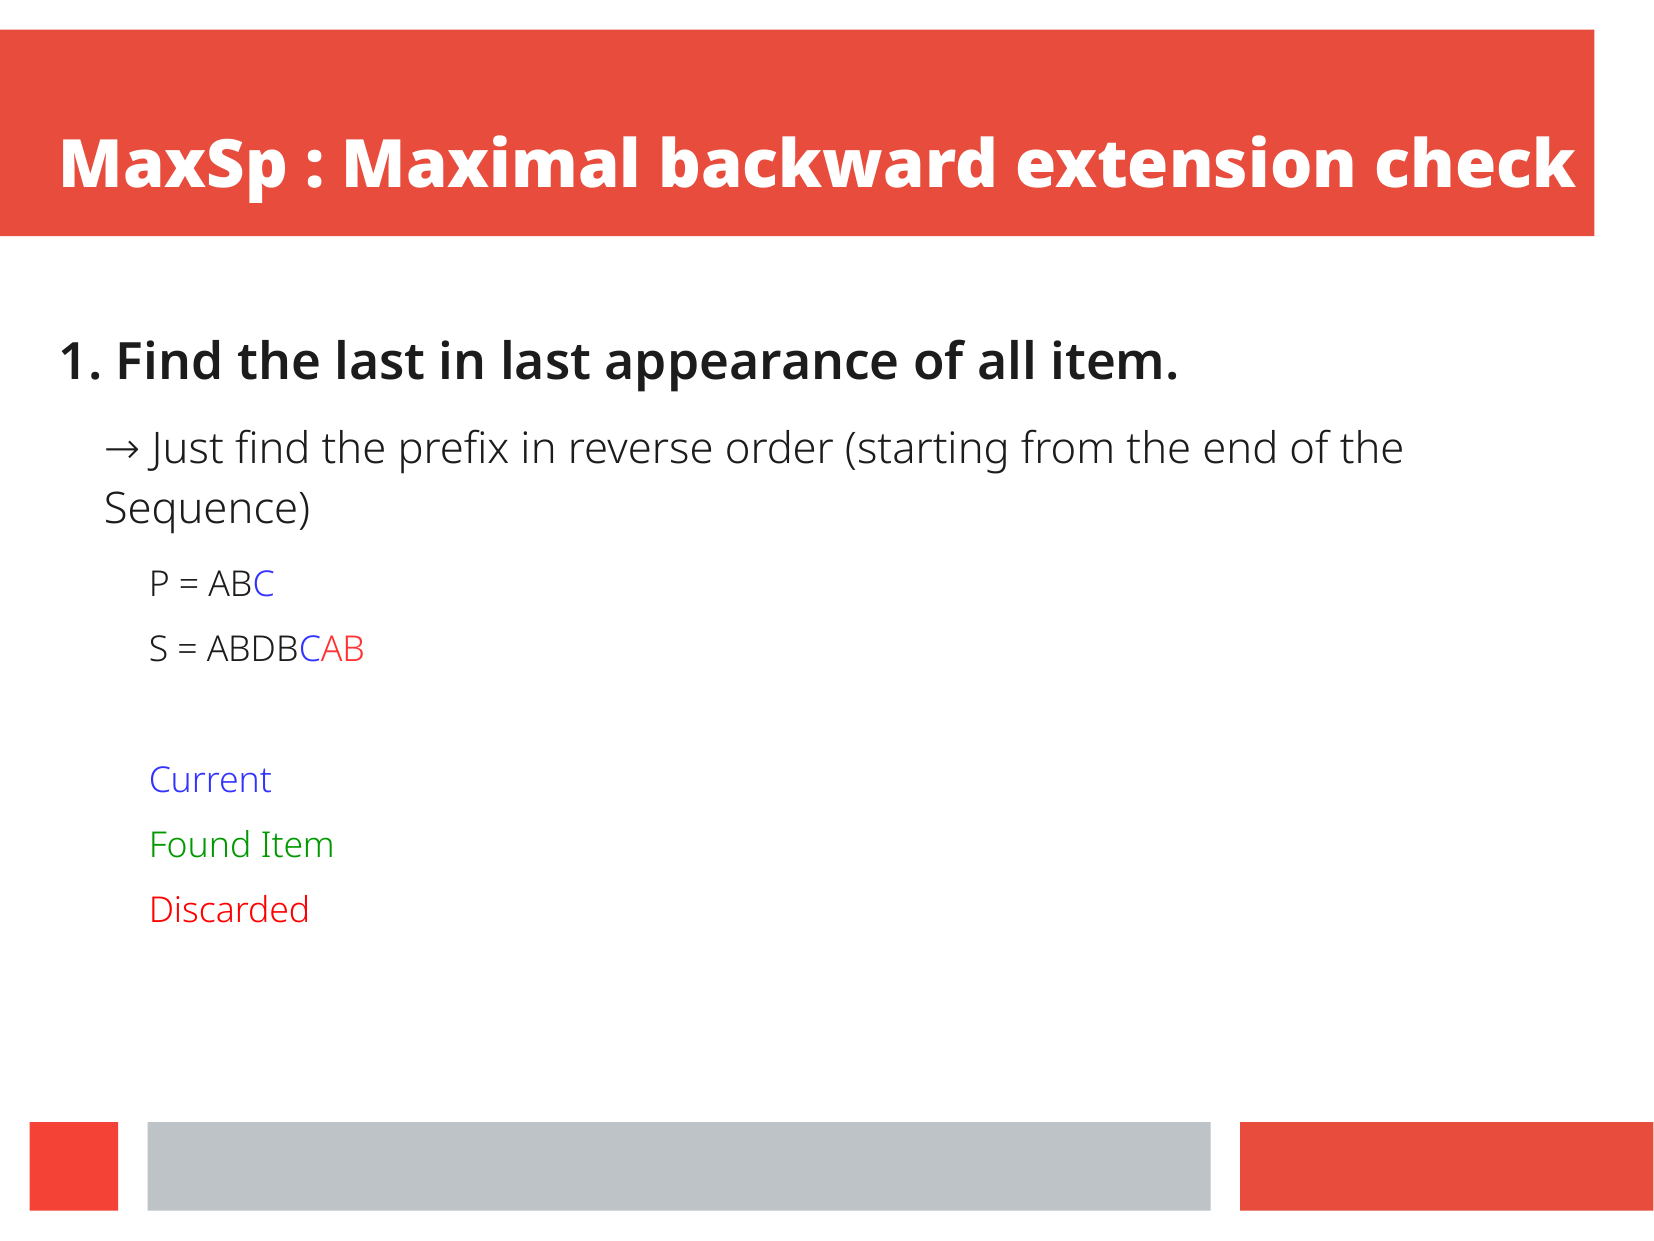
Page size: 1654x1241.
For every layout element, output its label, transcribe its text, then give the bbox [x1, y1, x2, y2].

title MaxSp : Maximal backward extension check [59, 59, 1595, 207]
list 1. Find the last in last appearance of all item. → Just find the prefix in reverse order (starting from the end of the Sequence) P = ABC S = ABDBCAB Current Found Item Discarded [59, 324, 1565, 1093]
